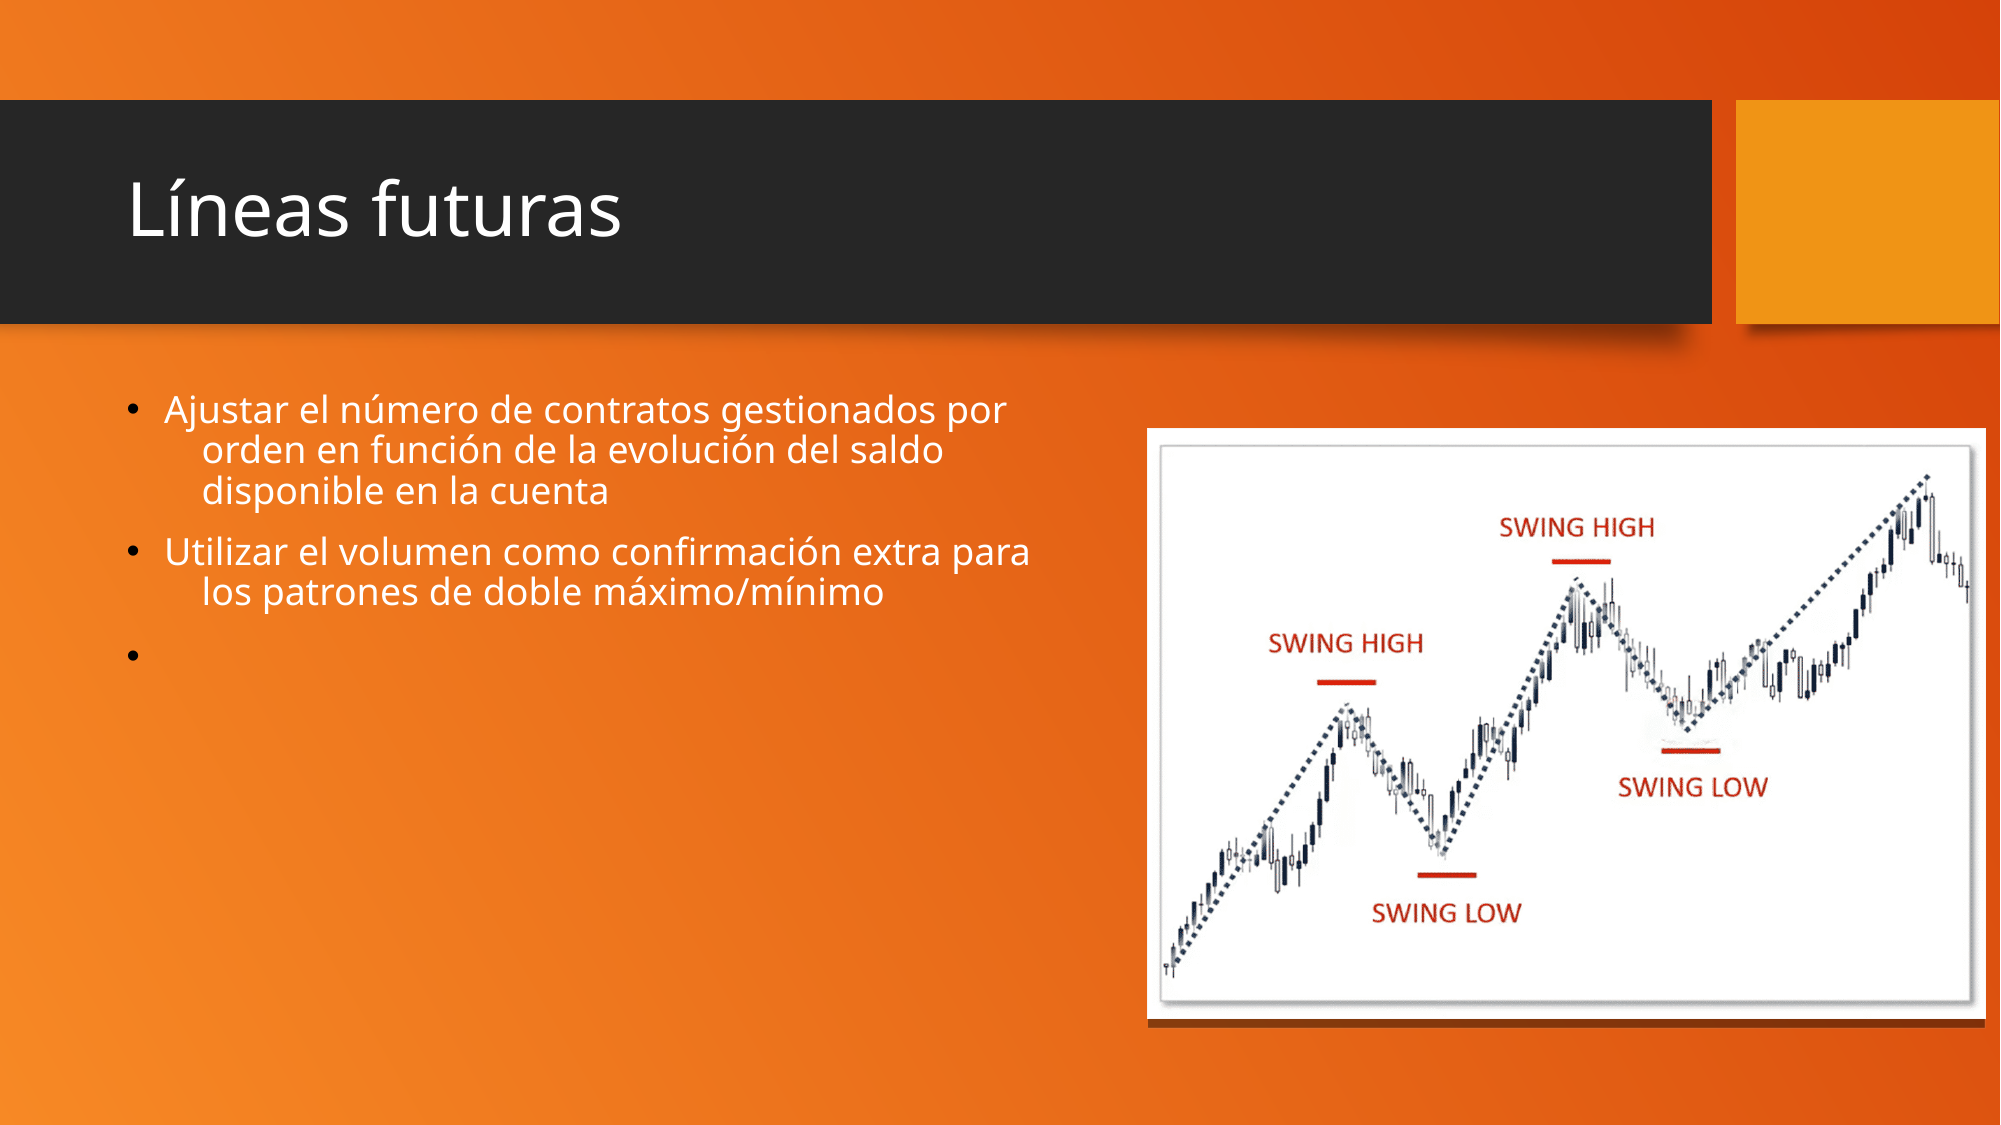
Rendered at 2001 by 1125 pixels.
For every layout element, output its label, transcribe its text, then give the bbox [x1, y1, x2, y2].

list Ajustar el número de contratos gestionados por orden en función de la evolución del saldo disponible en la cuenta Utilizar el volumen como confirmación extra para los patrones de doble máximo/mínimo [111, 383, 1094, 974]
title Líneas futuras [111, 123, 1689, 301]
picture [1147, 428, 1986, 1019]
slide_number 05/07/2025 [1238, 1029, 1689, 1034]
